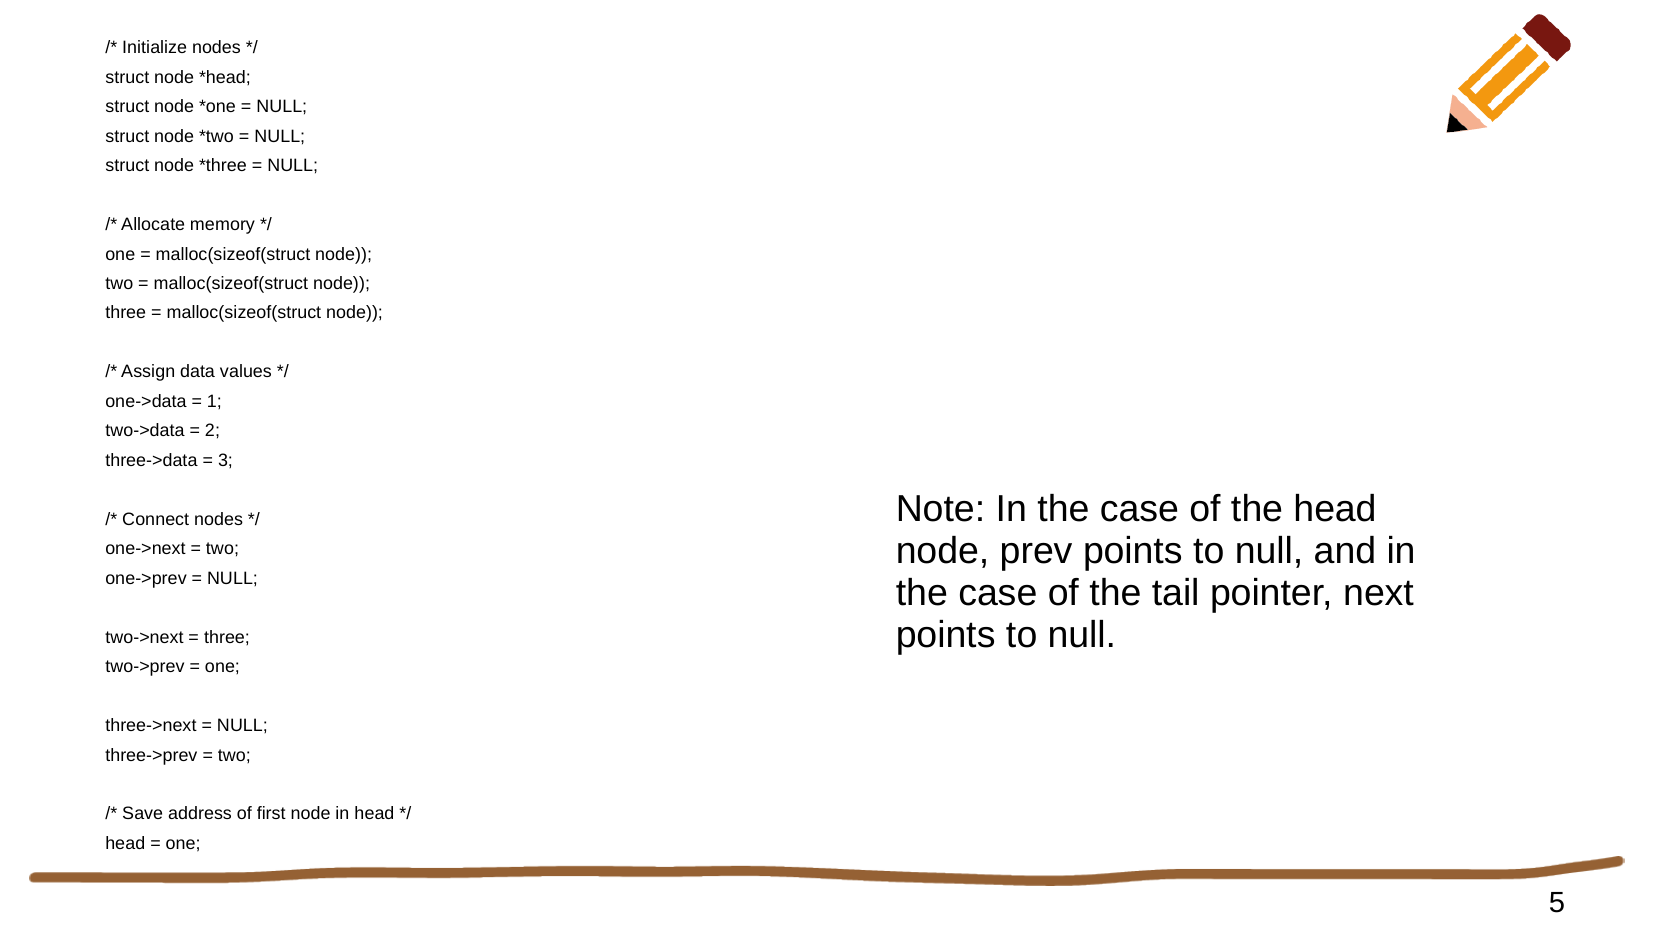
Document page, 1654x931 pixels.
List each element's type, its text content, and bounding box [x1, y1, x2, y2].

picture [1446, 14, 1571, 133]
list /* Initialize nodes */ struct node *head; struct node *one = NULL; struct node *two = NULL; struct node *three = NULL; /* Allocate memory */ one = malloc(sizeof(struct node)); two = malloc(sizeof(struct node)); three = malloc(sizeof(struct node)); /* Assign data values */ one->data = 1; two->data = 2; three->data = 3; /* Connect nodes */ one->next = two; one->prev = NULL; two->next = three; two->prev = one; three->next = NULL; three->prev = two; /* Save address of first node in head */ head = one; [75, 37, 863, 857]
picture [29, 856, 1625, 886]
list Note: In the case of the head node, prev points to null, and in the case of the tail pointer, next points to null. [825, 487, 1426, 751]
